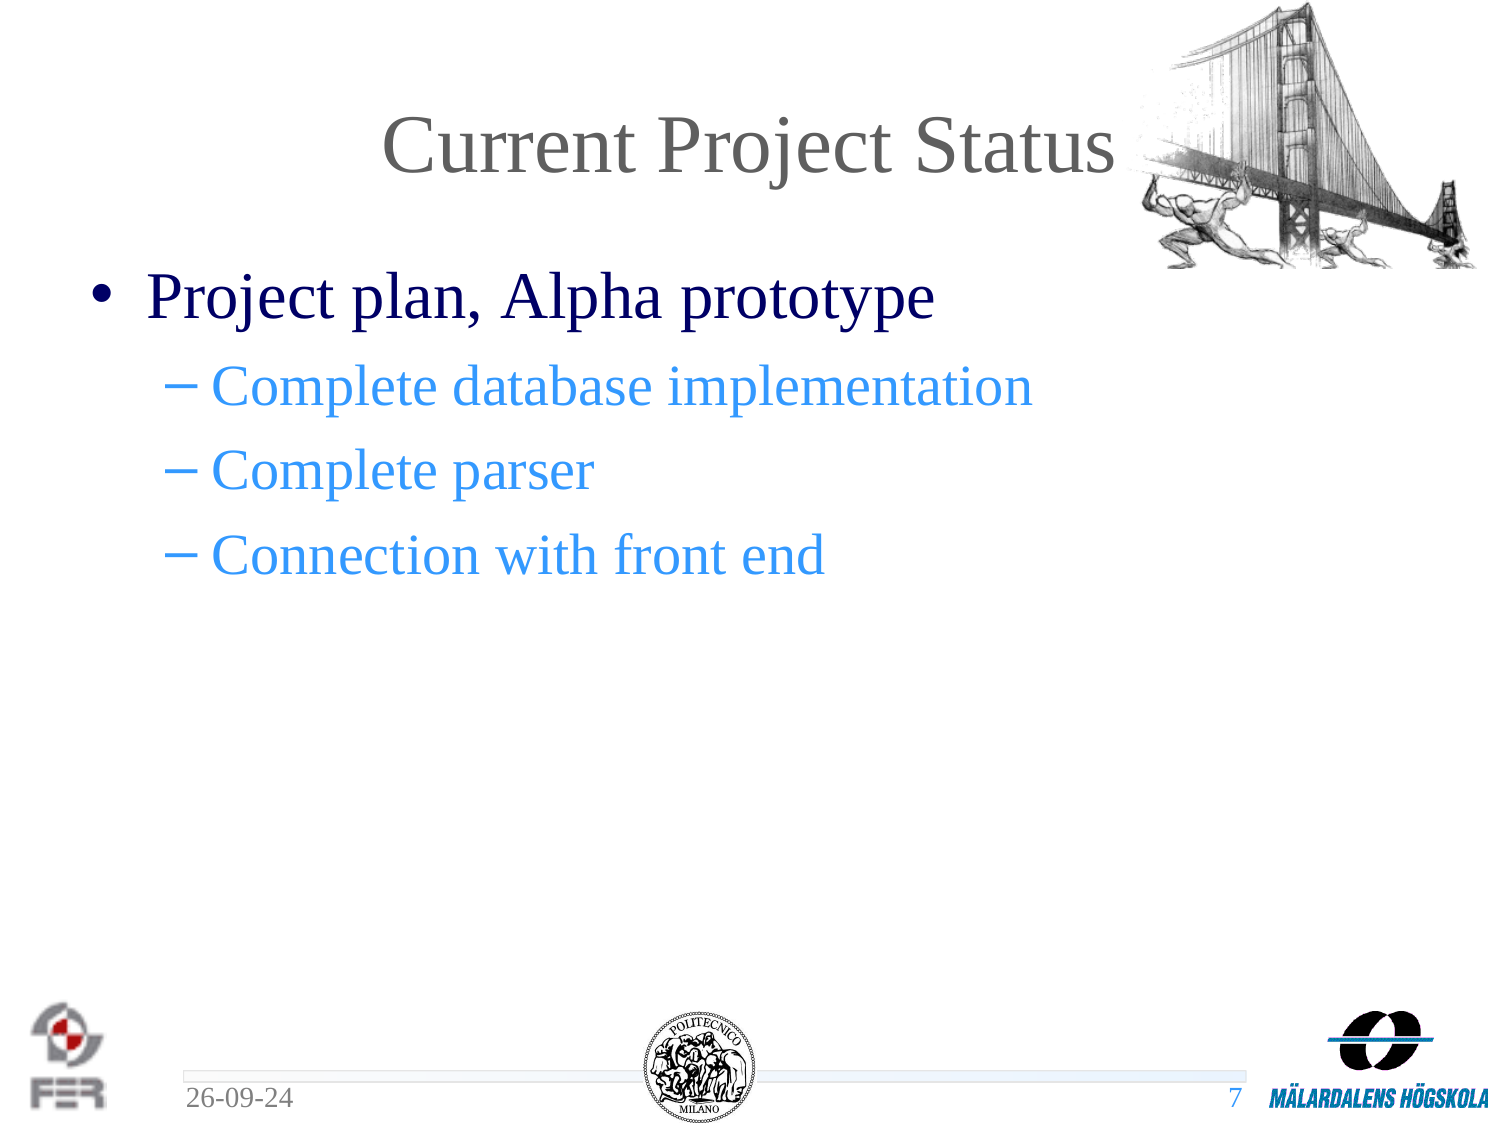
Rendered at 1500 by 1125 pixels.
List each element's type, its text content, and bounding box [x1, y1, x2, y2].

picture [643, 1011, 757, 1123]
list Project plan, Alpha prototype Complete database implementation Complete parser Connection with front end [75, 244, 1426, 988]
picture [1368, 1093, 1374, 1104]
text_box 13-11-28 [171, 1070, 396, 1114]
picture [1435, 1096, 1441, 1104]
title Current Project Status [75, 45, 1122, 233]
picture [1454, 1091, 1459, 1108]
picture [29, 987, 107, 1125]
text_box <numero> [1186, 1070, 1258, 1114]
picture [1122, 0, 1477, 269]
picture [1269, 1011, 1488, 1108]
